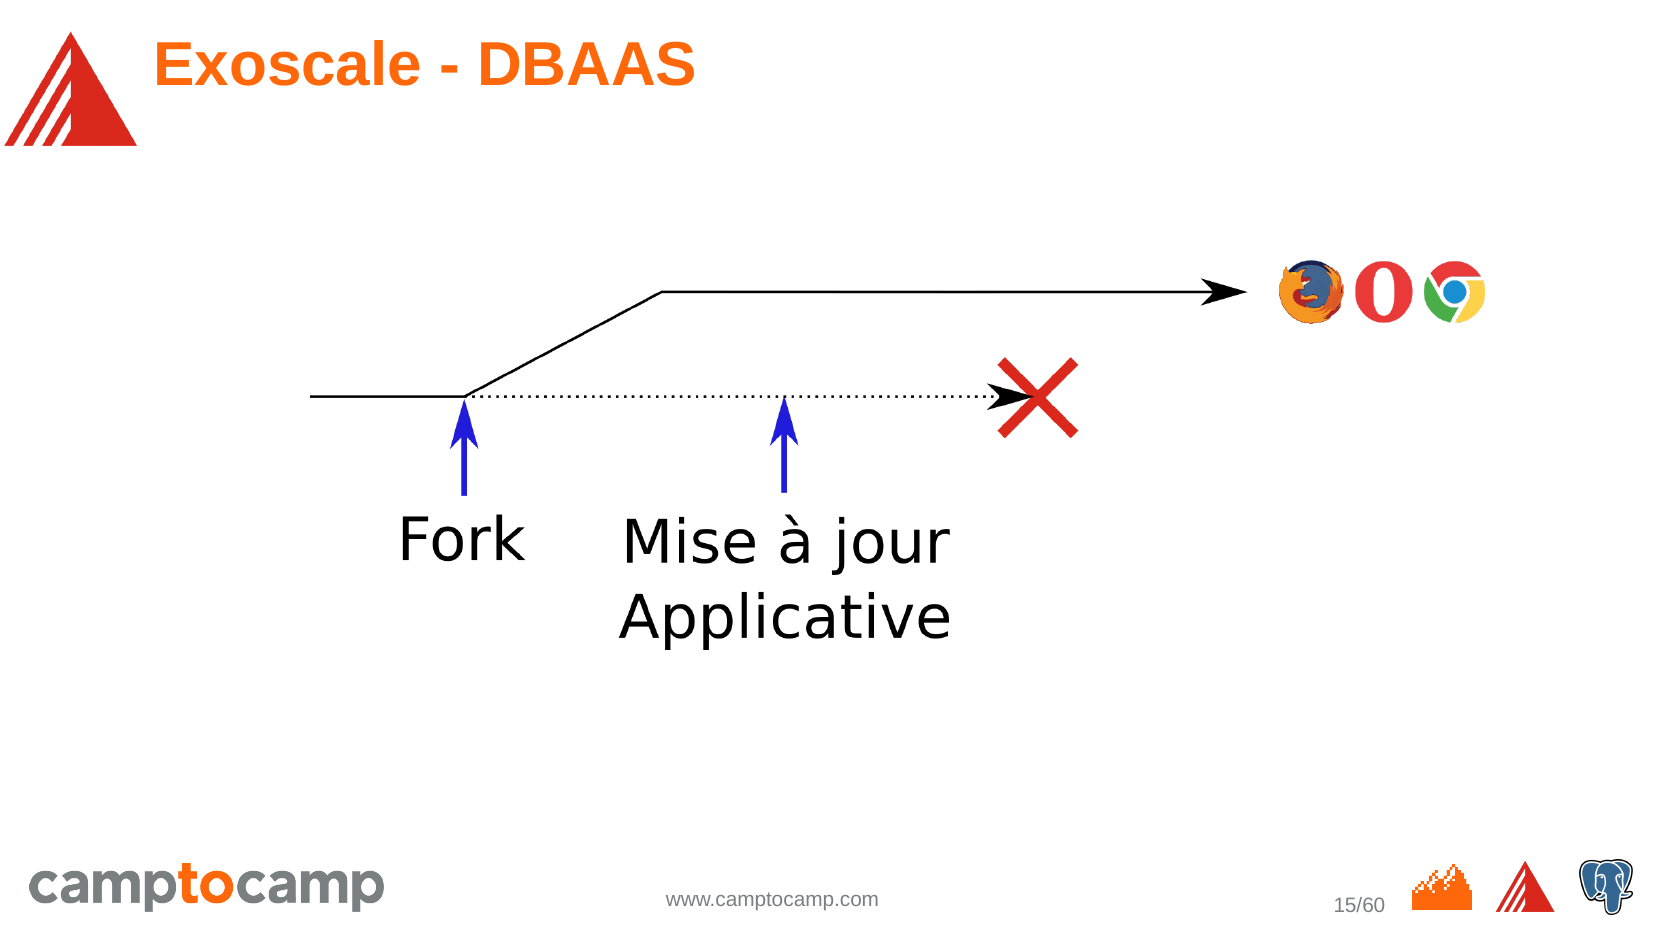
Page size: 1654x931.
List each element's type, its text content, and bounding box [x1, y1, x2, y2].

title Exoscale - DBAAS [153, 29, 1394, 156]
picture [1495, 856, 1556, 917]
picture [3, 21, 140, 157]
picture [29, 863, 384, 912]
picture [310, 260, 1485, 650]
picture [1412, 864, 1472, 910]
picture [1579, 859, 1633, 915]
